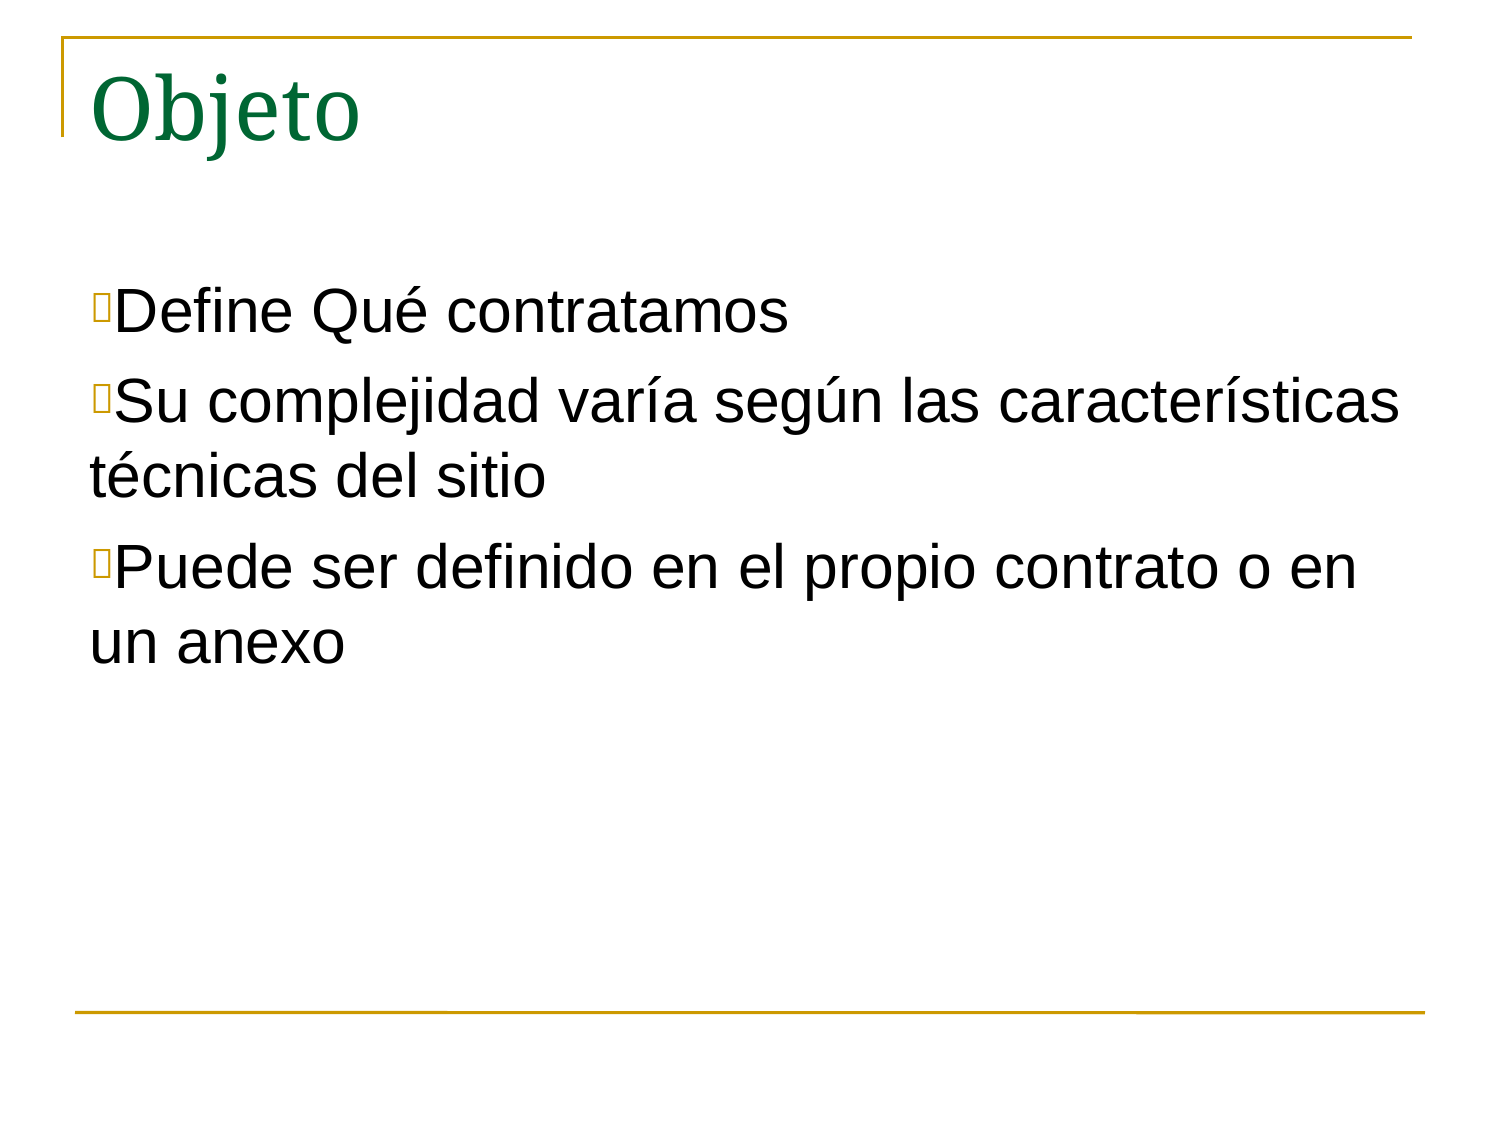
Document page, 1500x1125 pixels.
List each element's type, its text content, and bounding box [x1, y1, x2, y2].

title Objeto [75, 45, 1425, 233]
list Define Qué contratamos Su complejidad varía según las características técnicas del sitio Puede ser definido en el propio contrato o en un anexo [75, 262, 1425, 1006]
